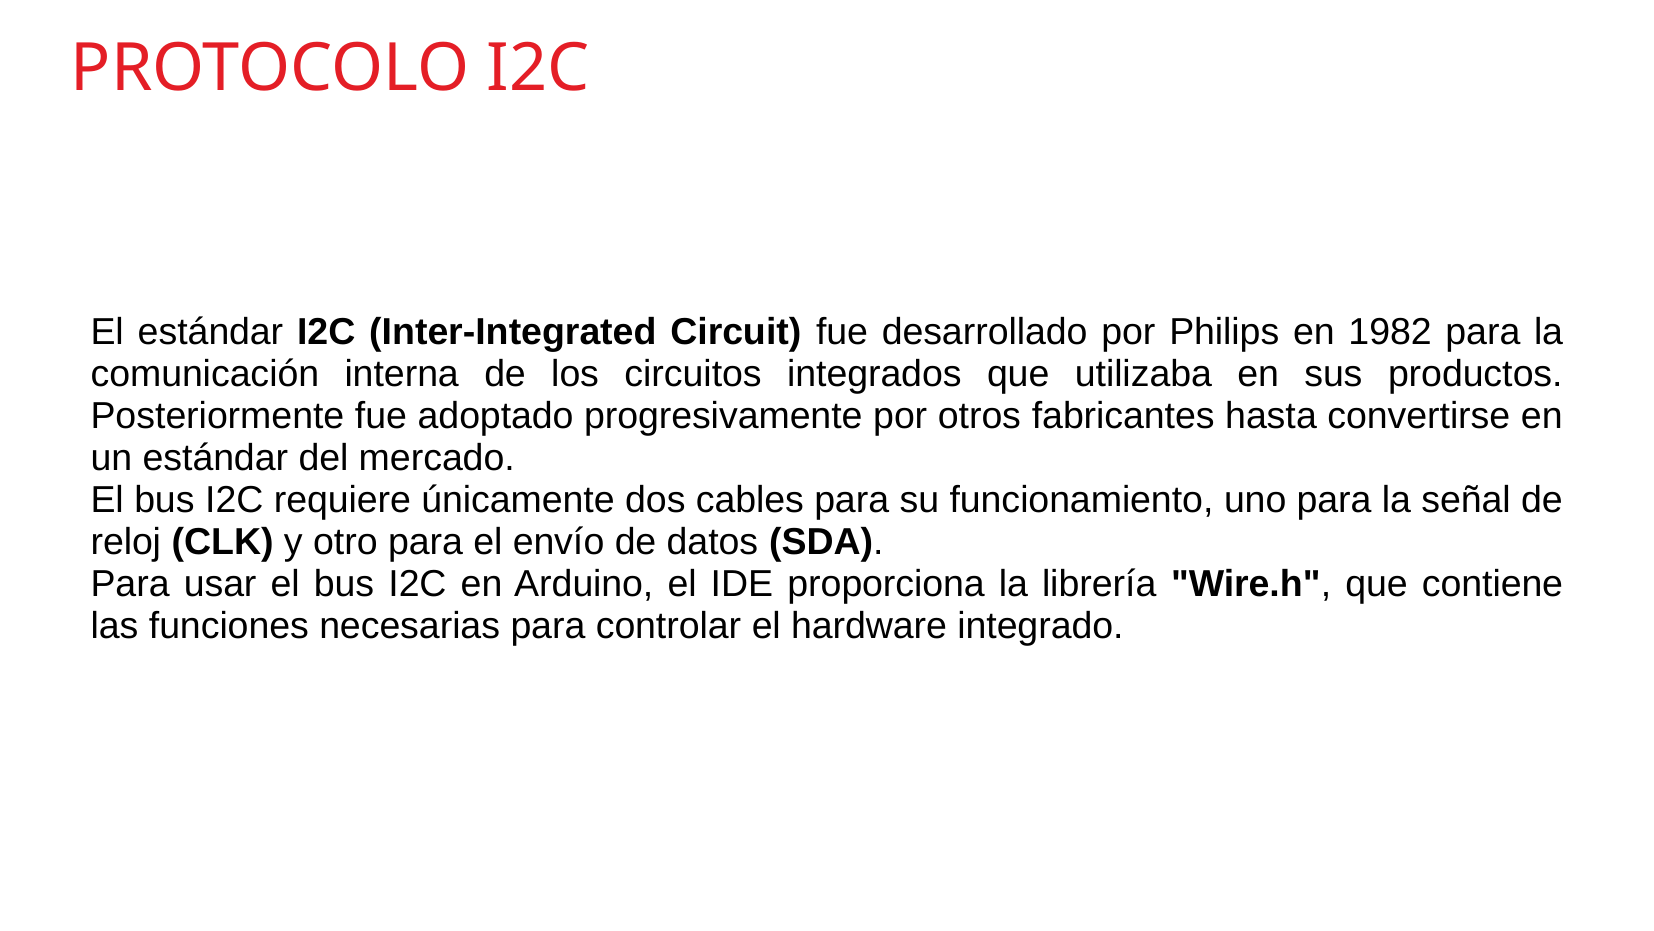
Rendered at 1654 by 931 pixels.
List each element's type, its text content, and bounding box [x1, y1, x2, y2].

text_box El estándar I2C (Inter-Integrated Circuit) fue desarrollado por Philips en 1982 para la comunicación interna de los circuitos integrados que utilizaba en sus productos. Posteriormente fue adoptado progresivamente por otros fabricantes hasta convertirse en un estándar del mercado. El bus I2C requiere únicamente dos cables para su funcionamiento, uno para la señal de reloj (CLK) y otro para el envío de datos (SDA). Para usar el bus I2C en Arduino, el IDE proporciona la librería "Wire.h", que contiene las funciones necesarias para controlar el hardware integrado. [75, 302, 1578, 654]
title PROTOCOLO I2C [70, 11, 1347, 118]
